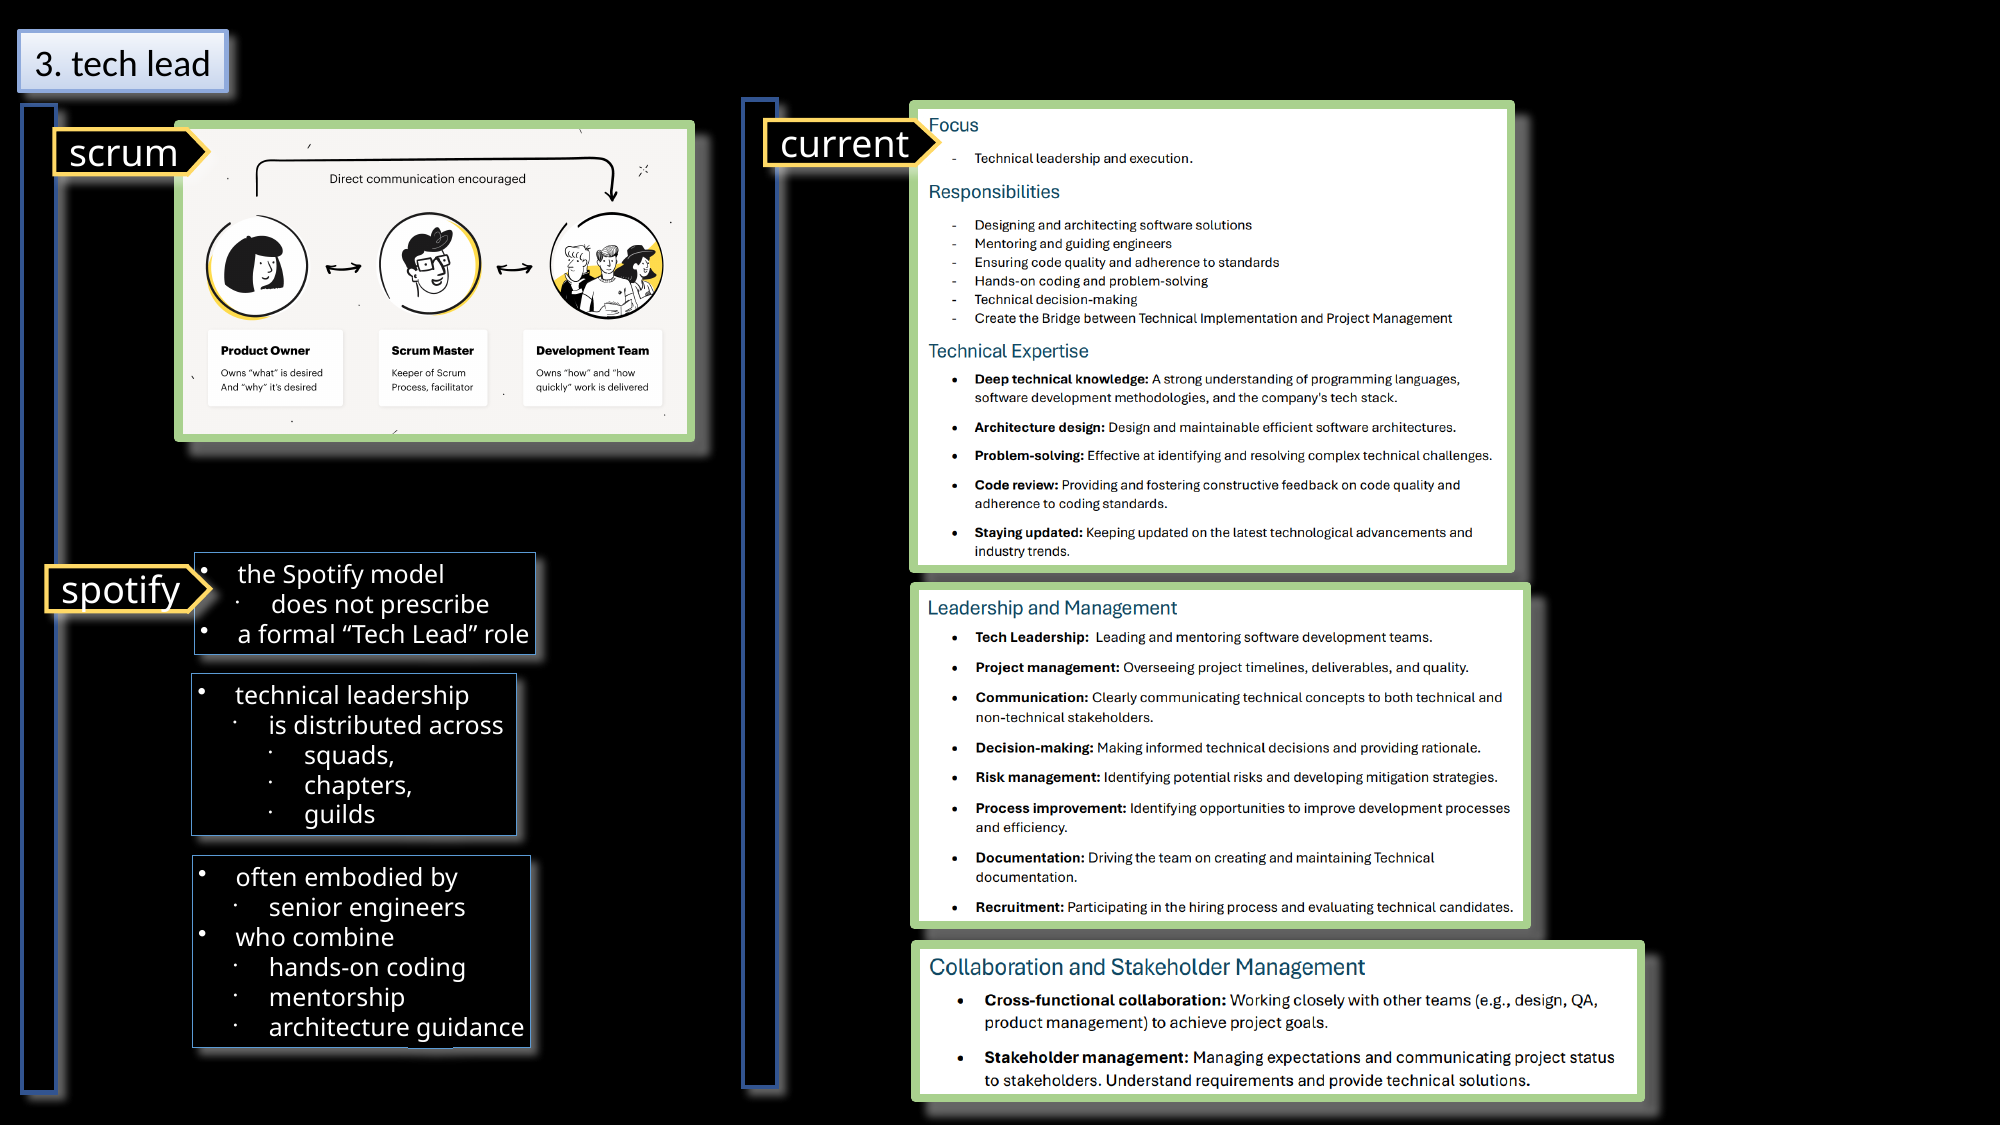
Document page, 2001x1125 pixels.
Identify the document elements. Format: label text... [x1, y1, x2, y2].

text_box [742, 99, 777, 1087]
title 3. tech lead [19, 31, 227, 92]
picture [918, 590, 1523, 921]
picture [919, 948, 1637, 1094]
text_box spotify [46, 566, 211, 612]
picture [182, 128, 688, 435]
text_box scrum [54, 129, 209, 175]
text_box [22, 105, 57, 1093]
text_box technical leadership is distributed across squads, chapters, guilds [191, 673, 517, 836]
picture [917, 108, 1507, 565]
text_box the Spotify model does not prescribe a formal “Tech Lead” role [194, 552, 536, 655]
text_box current [765, 120, 940, 166]
text_box often embodied by senior engineers who combine hands-on coding mentorship architecture guidance [192, 855, 531, 1049]
text_box spotify [85, 585, 97, 601]
